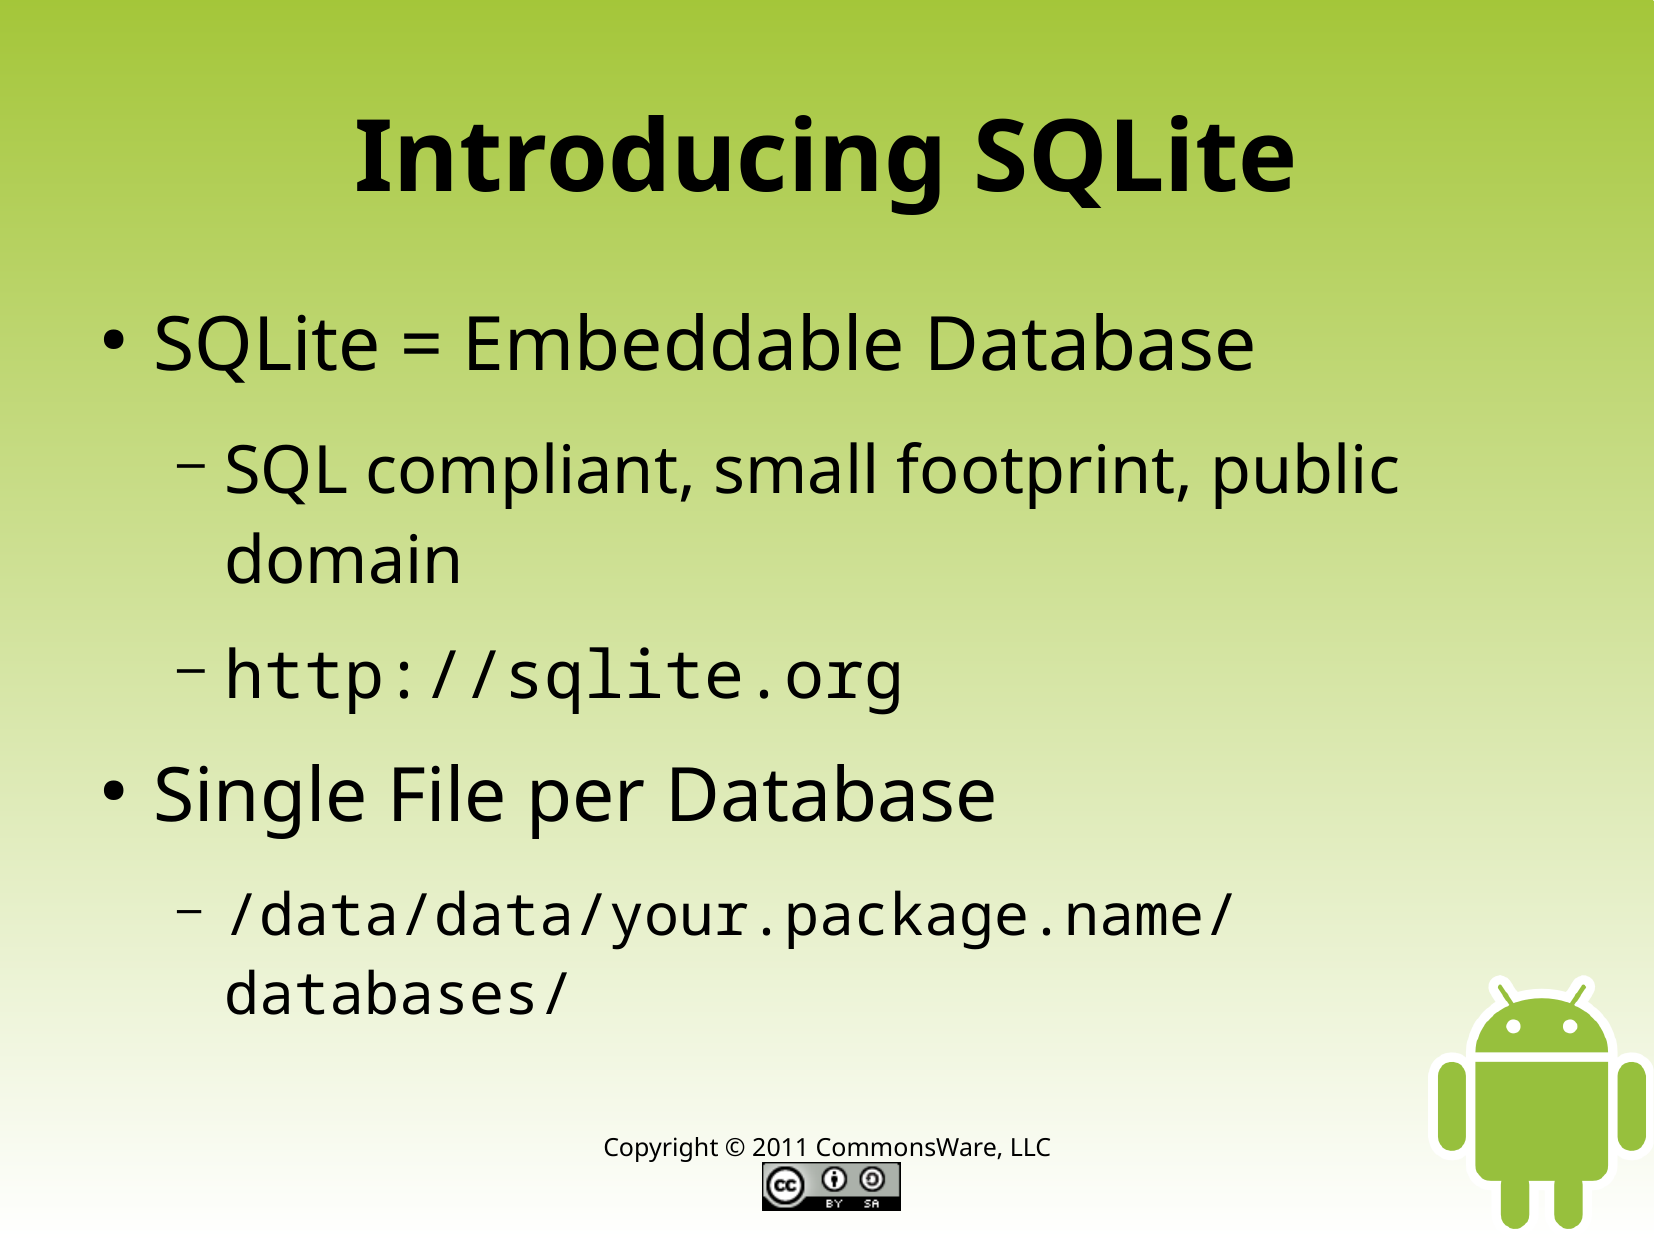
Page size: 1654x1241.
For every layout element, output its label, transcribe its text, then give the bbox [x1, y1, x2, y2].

title Introducing SQLite [82, 49, 1571, 257]
picture [1428, 975, 1654, 1238]
list SQLite = Embeddable Database SQL compliant, small footprint, public domain http://sqlite.org Single File per Database /data/data/your.package.name/databases/ [82, 290, 1571, 1109]
picture [762, 1162, 901, 1211]
